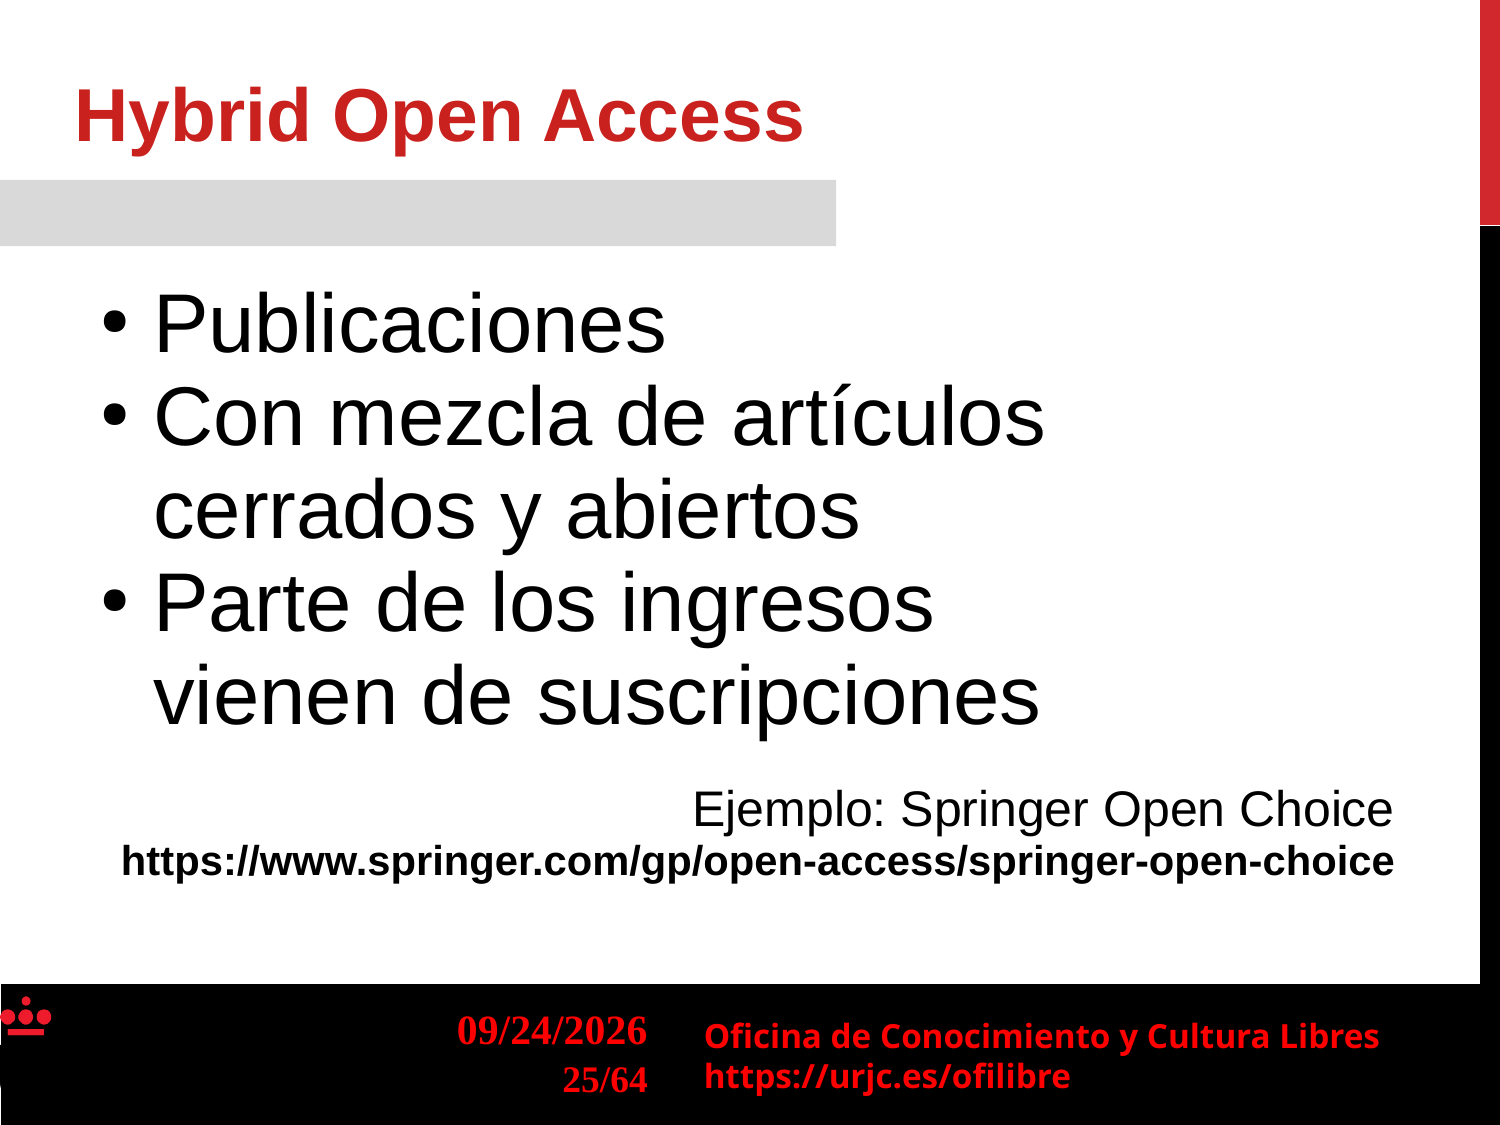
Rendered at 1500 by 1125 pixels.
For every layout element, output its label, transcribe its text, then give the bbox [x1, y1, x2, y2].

title [75, 15, 1425, 172]
text_box Publicaciones Con mezcla de artículos cerrados y abiertos Parte de los ingresos vienen de suscripciones [67, 270, 1201, 750]
text_box Hybrid Open Access [60, 66, 991, 249]
text_box Ejemplo: Springer Open Choice https://www.springer.com/gp/open-access/springer-open-choice [75, 774, 1411, 938]
